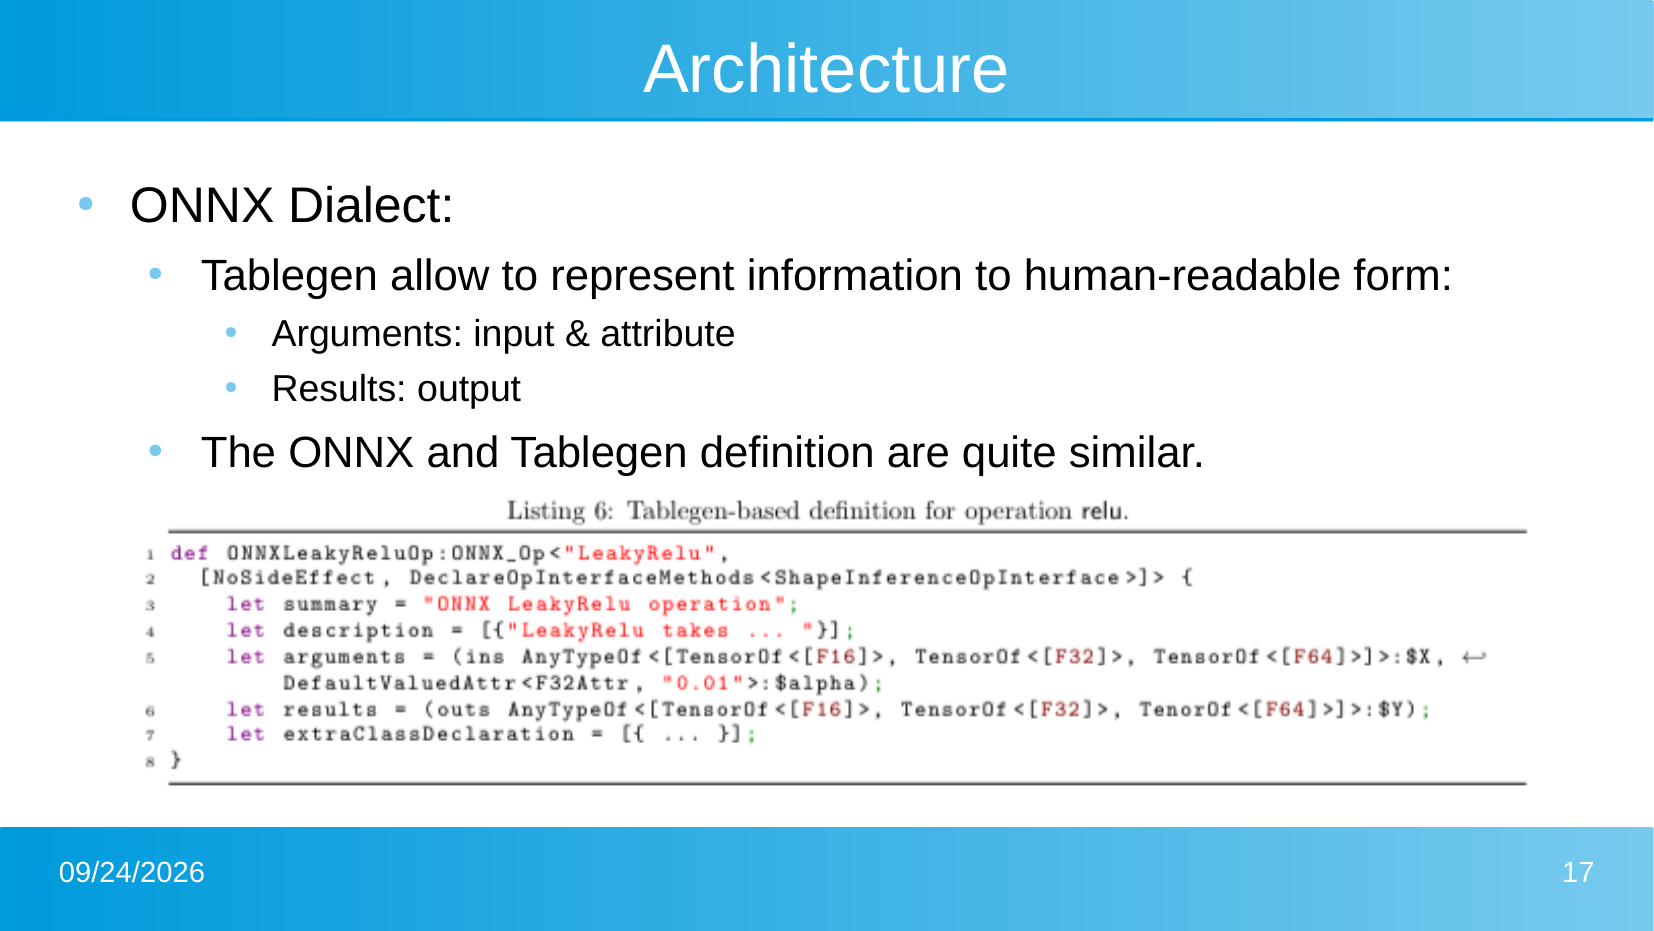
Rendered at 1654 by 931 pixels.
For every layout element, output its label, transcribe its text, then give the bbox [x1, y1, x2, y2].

list ONNX Dialect: Tablegen allow to represent information to human-readable form: Arguments: input & attribute Results: output The ONNX and Tablegen definition are quite similar. [59, 177, 1595, 768]
picture [116, 485, 1558, 804]
title Architecture [59, 29, 1595, 108]
